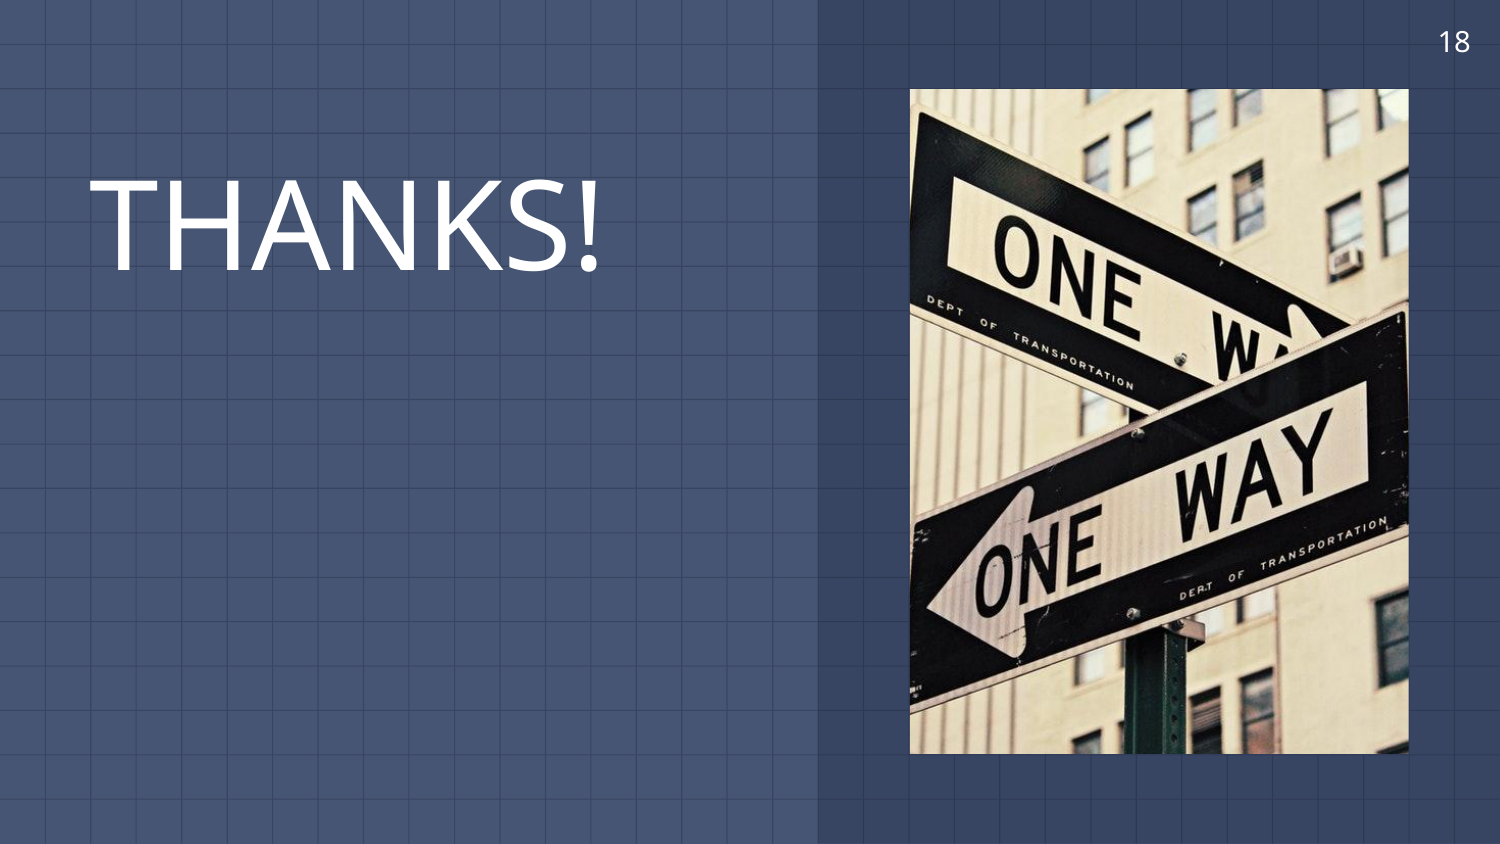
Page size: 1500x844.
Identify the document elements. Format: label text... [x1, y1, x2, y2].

picture [909, 89, 1409, 754]
title THANKS! [74, 130, 728, 272]
slide_number 1 [1408, 0, 1500, 88]
